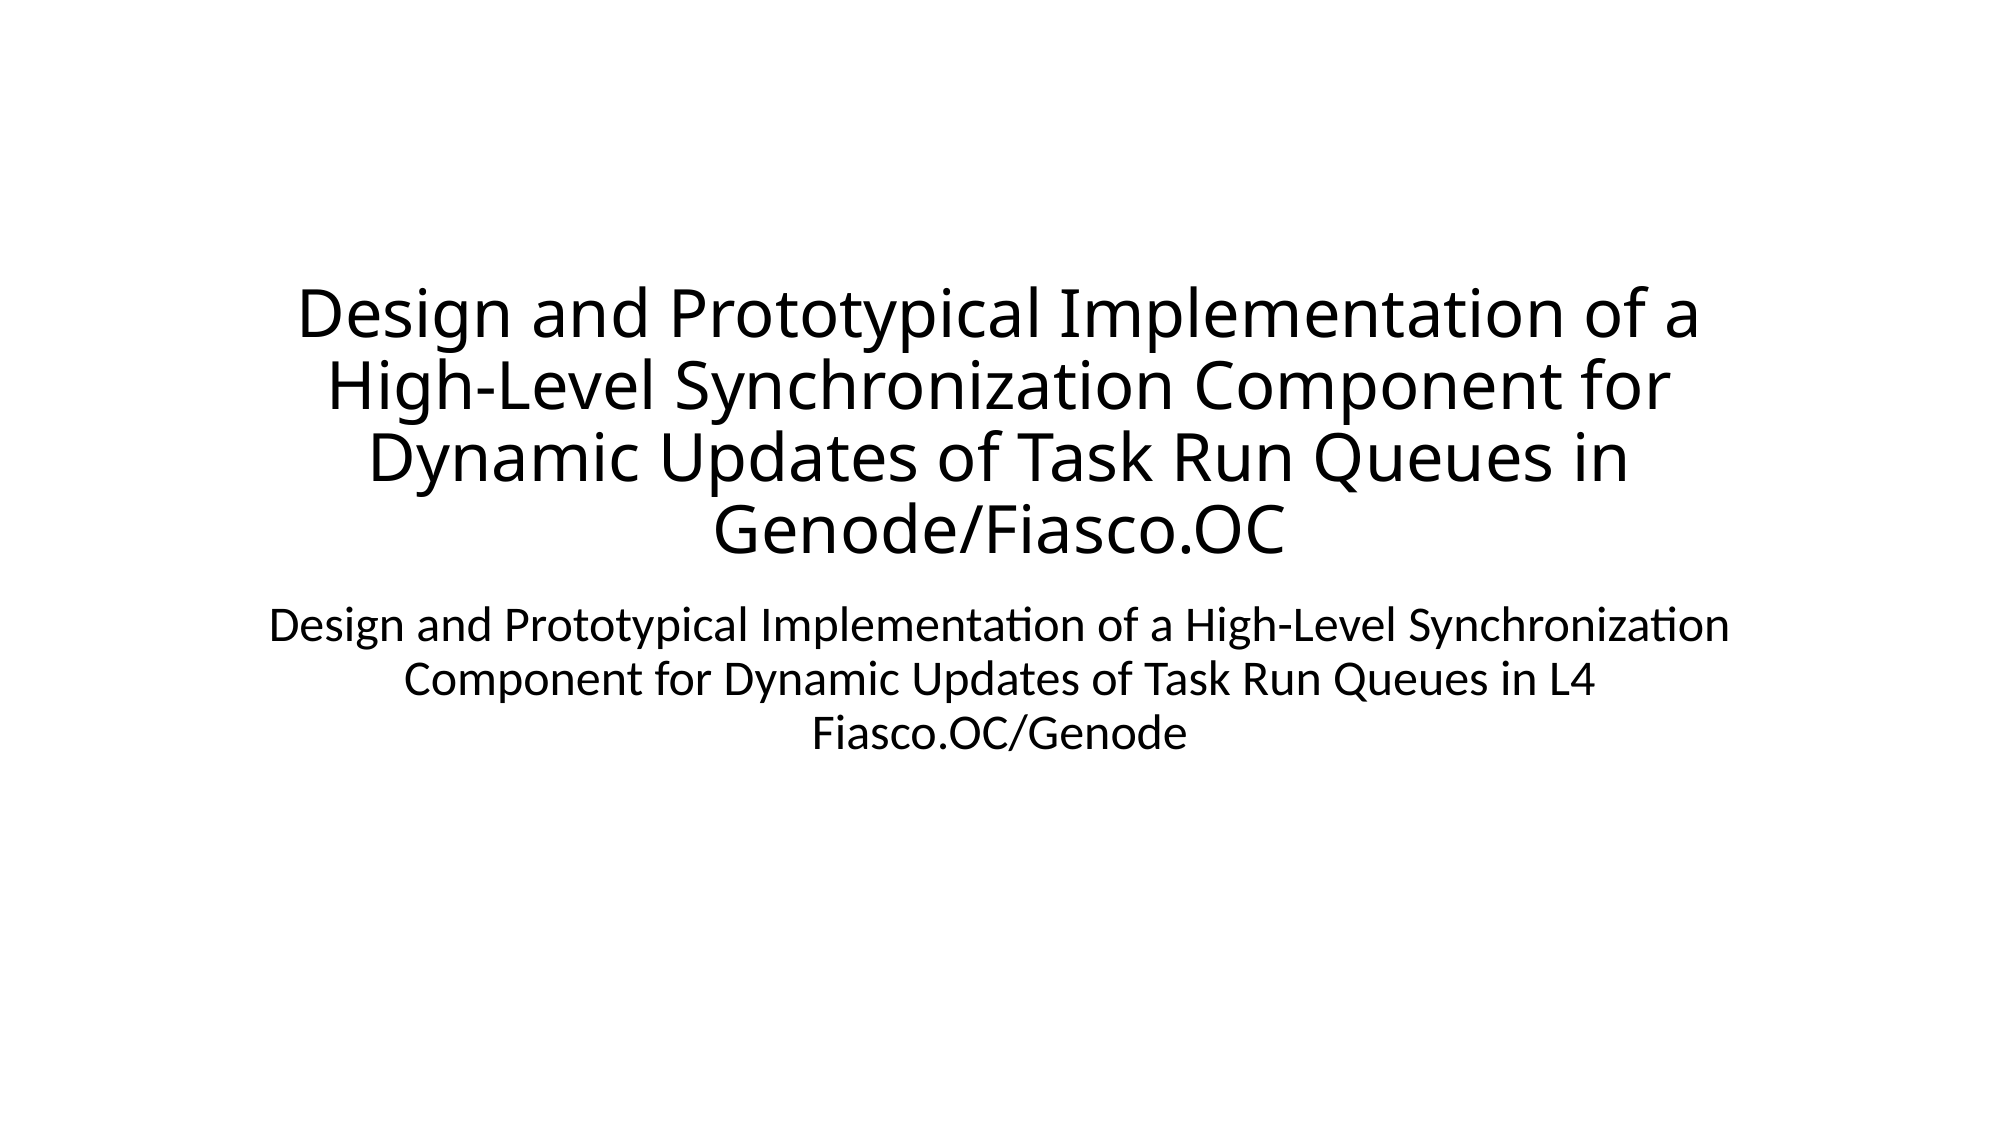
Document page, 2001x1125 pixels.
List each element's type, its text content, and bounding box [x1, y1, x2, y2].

subtitle Design and Prototypical Implementation of a High-Level Synchronization Component for Dynamic Updates of Task Run Queues in L4 Fiasco.OC/Genode [249, 590, 1750, 863]
title Design and Prototypical Implementation of a High-Level Synchronization Component for Dynamic Updates of Task Run Queues in Genode/Fiasco.OC [249, 184, 1750, 576]
